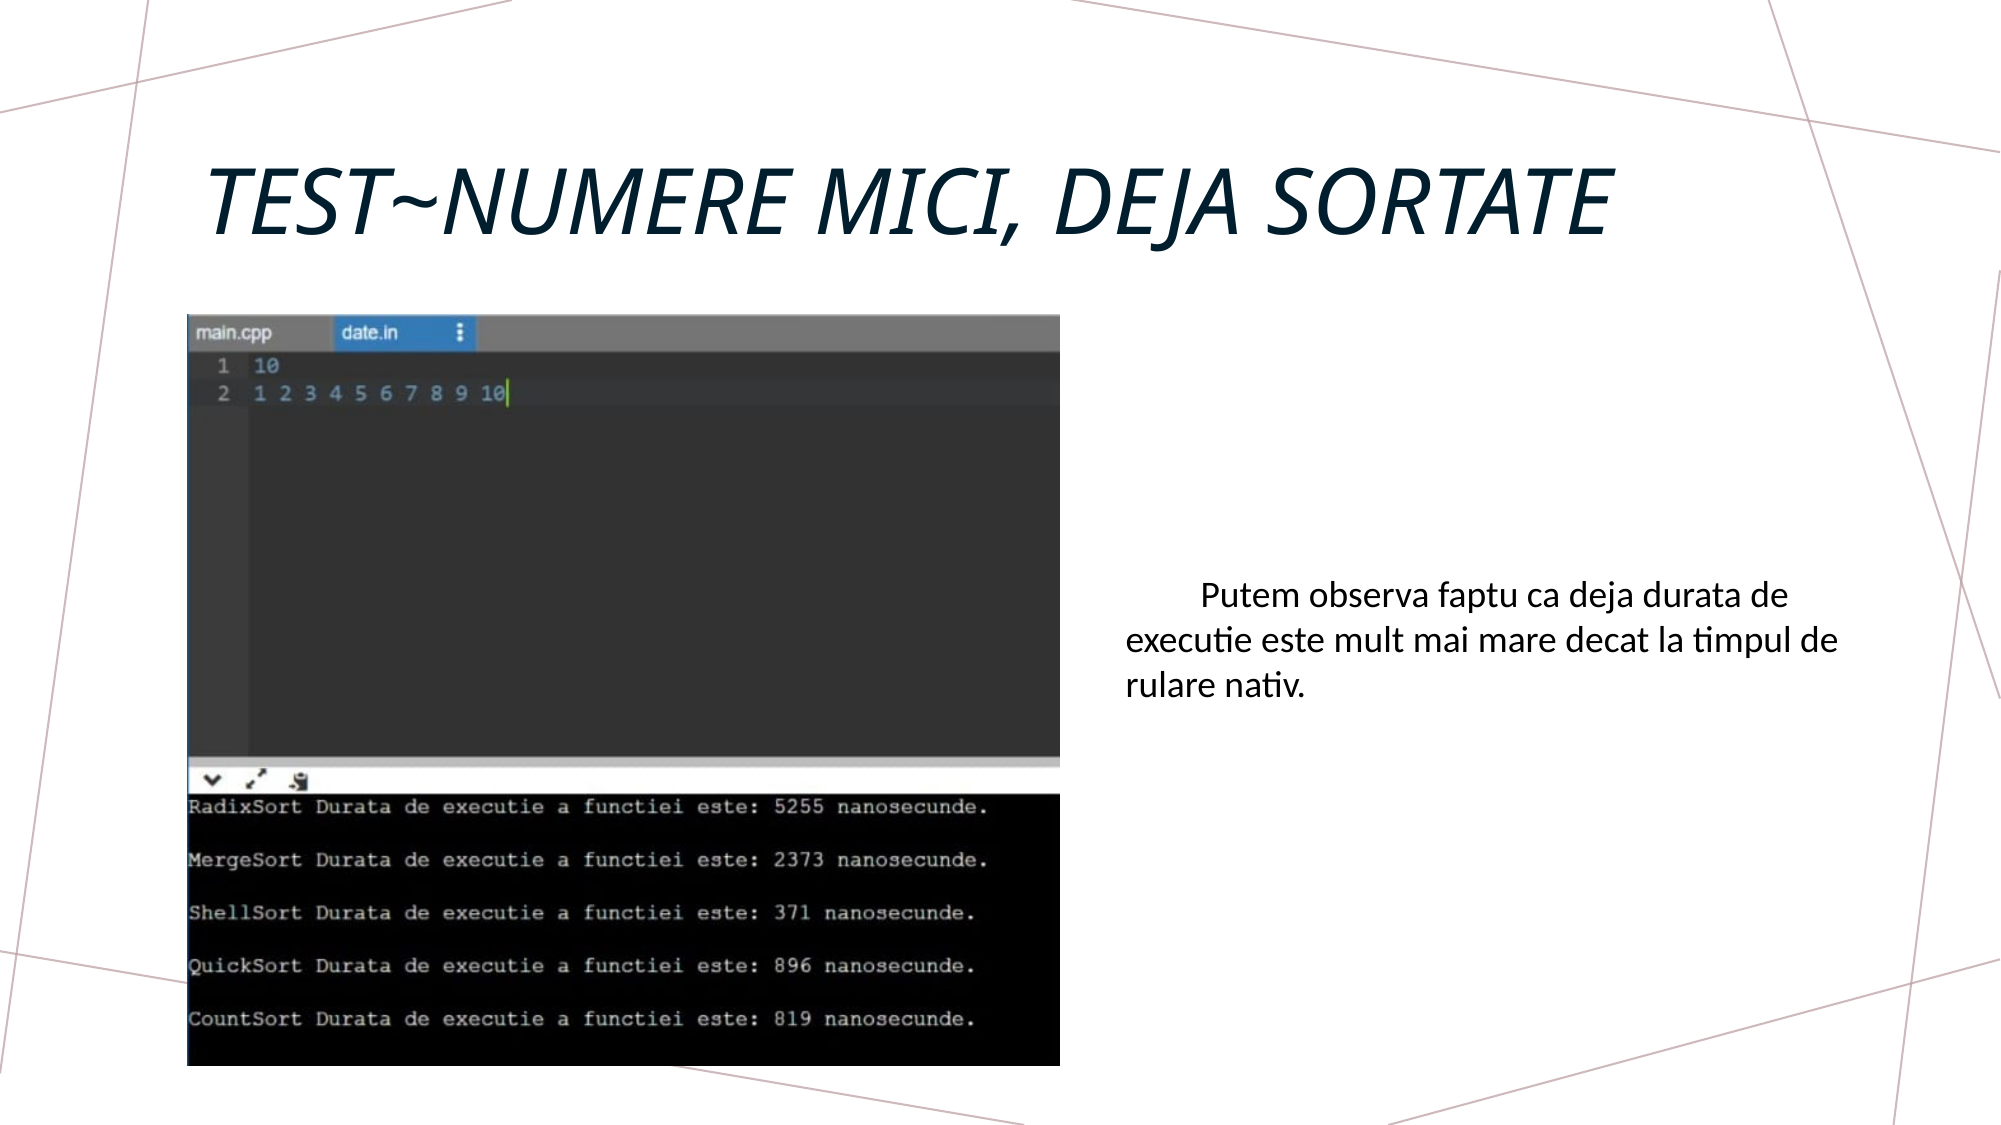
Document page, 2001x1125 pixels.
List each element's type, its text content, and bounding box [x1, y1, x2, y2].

picture [187, 314, 1060, 1066]
title Test~numere mici, deja sortate [187, 87, 1886, 315]
text_box Putem observa faptu ca deja durata de executie este mult mai mare decat la timpul de rulare nativ. [1110, 562, 1927, 714]
